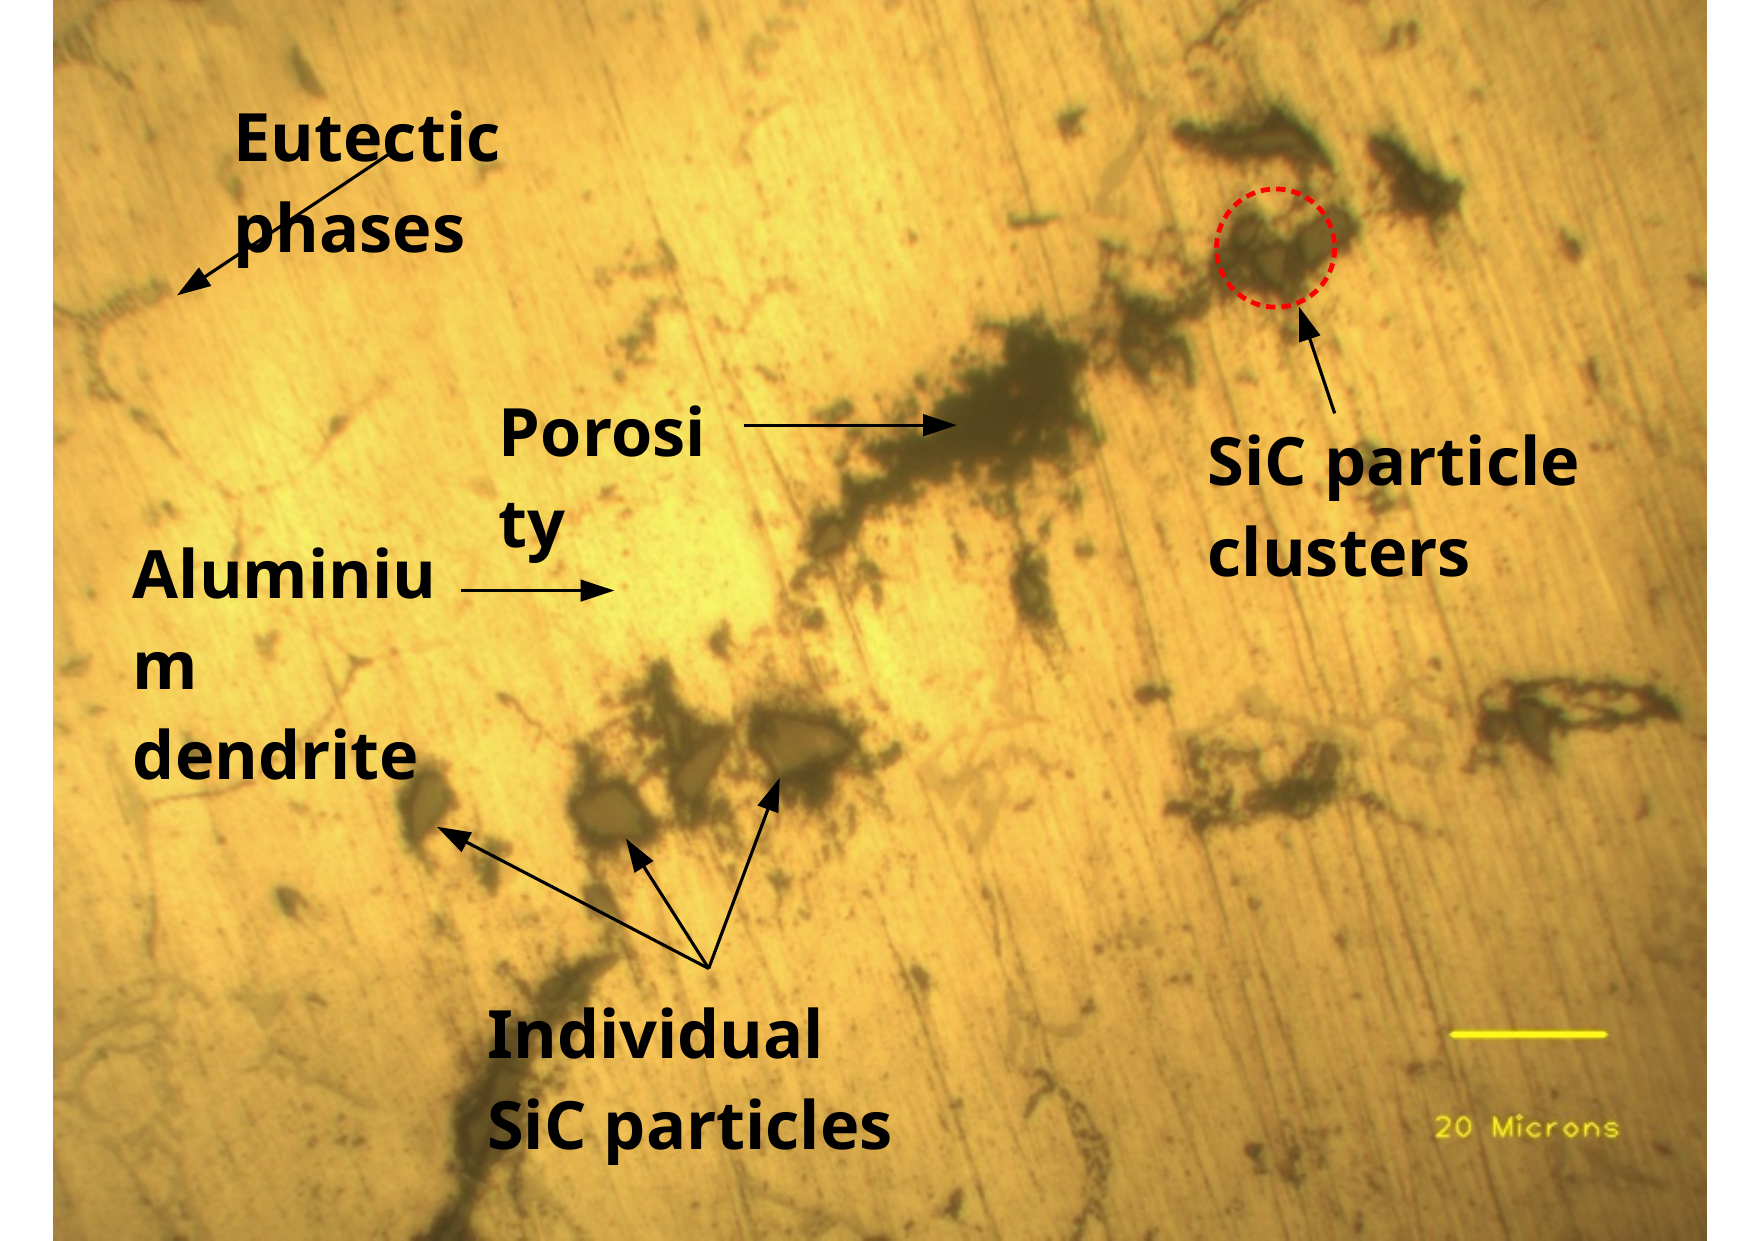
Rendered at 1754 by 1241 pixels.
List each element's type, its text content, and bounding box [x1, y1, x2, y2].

text_box Aluminium dendrite [118, 519, 494, 669]
text_box SiC particle clusters [1192, 406, 1632, 556]
text_box Eutectic phases [218, 82, 733, 166]
picture [53, 0, 1707, 1241]
text_box Individual SiC particles [472, 980, 911, 1129]
text_box Porosity [484, 377, 745, 461]
